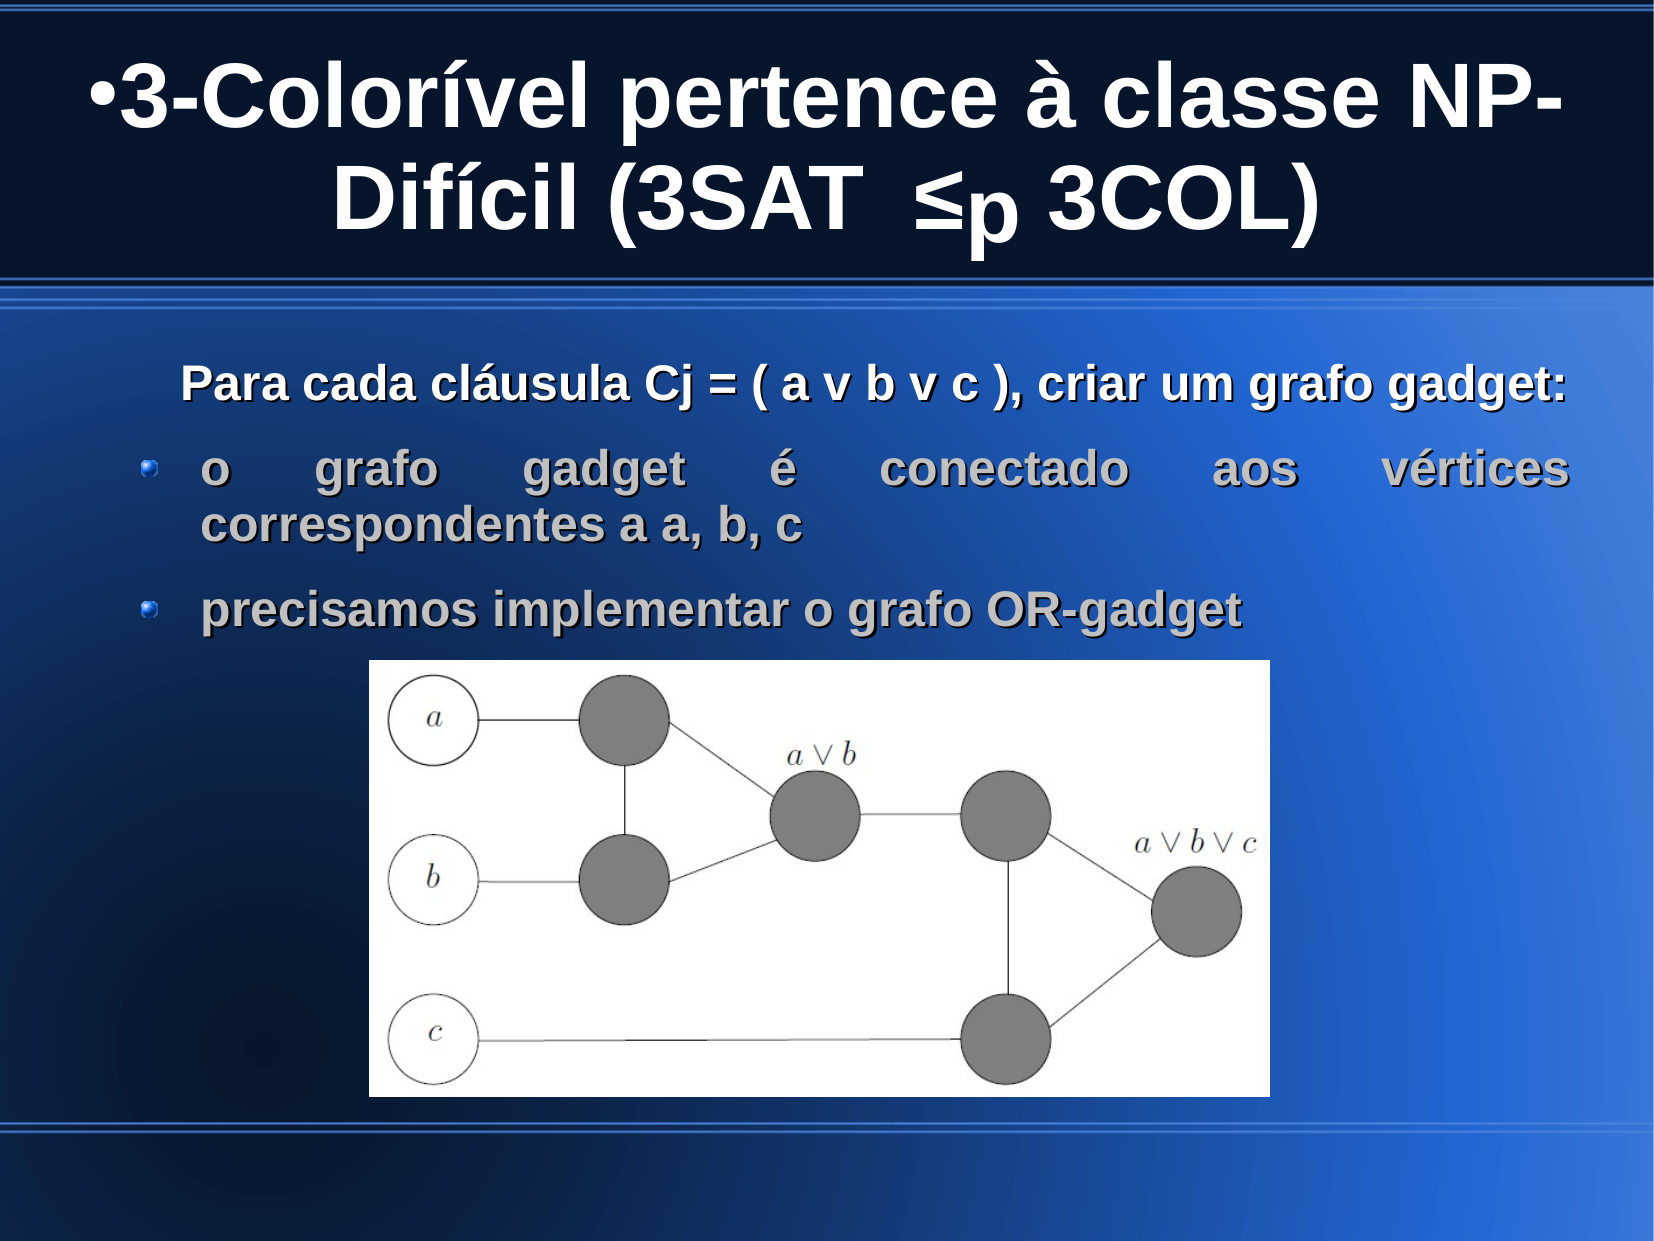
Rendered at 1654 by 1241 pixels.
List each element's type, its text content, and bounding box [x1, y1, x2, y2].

picture [369, 660, 1270, 1097]
list Para cada cláusula Cj = ( a v b v c ), criar um grafo gadget: o grafo gadget é conectado aos vértices correspondentes a a, b, c precisamos implementar o grafo OR-gadget [82, 355, 1571, 1241]
title 3-Colorível pertence à classe NP-Difícil (3SAT ≤p 3COL) [82, 44, 1571, 262]
picture [0, 0, 1654, 1241]
